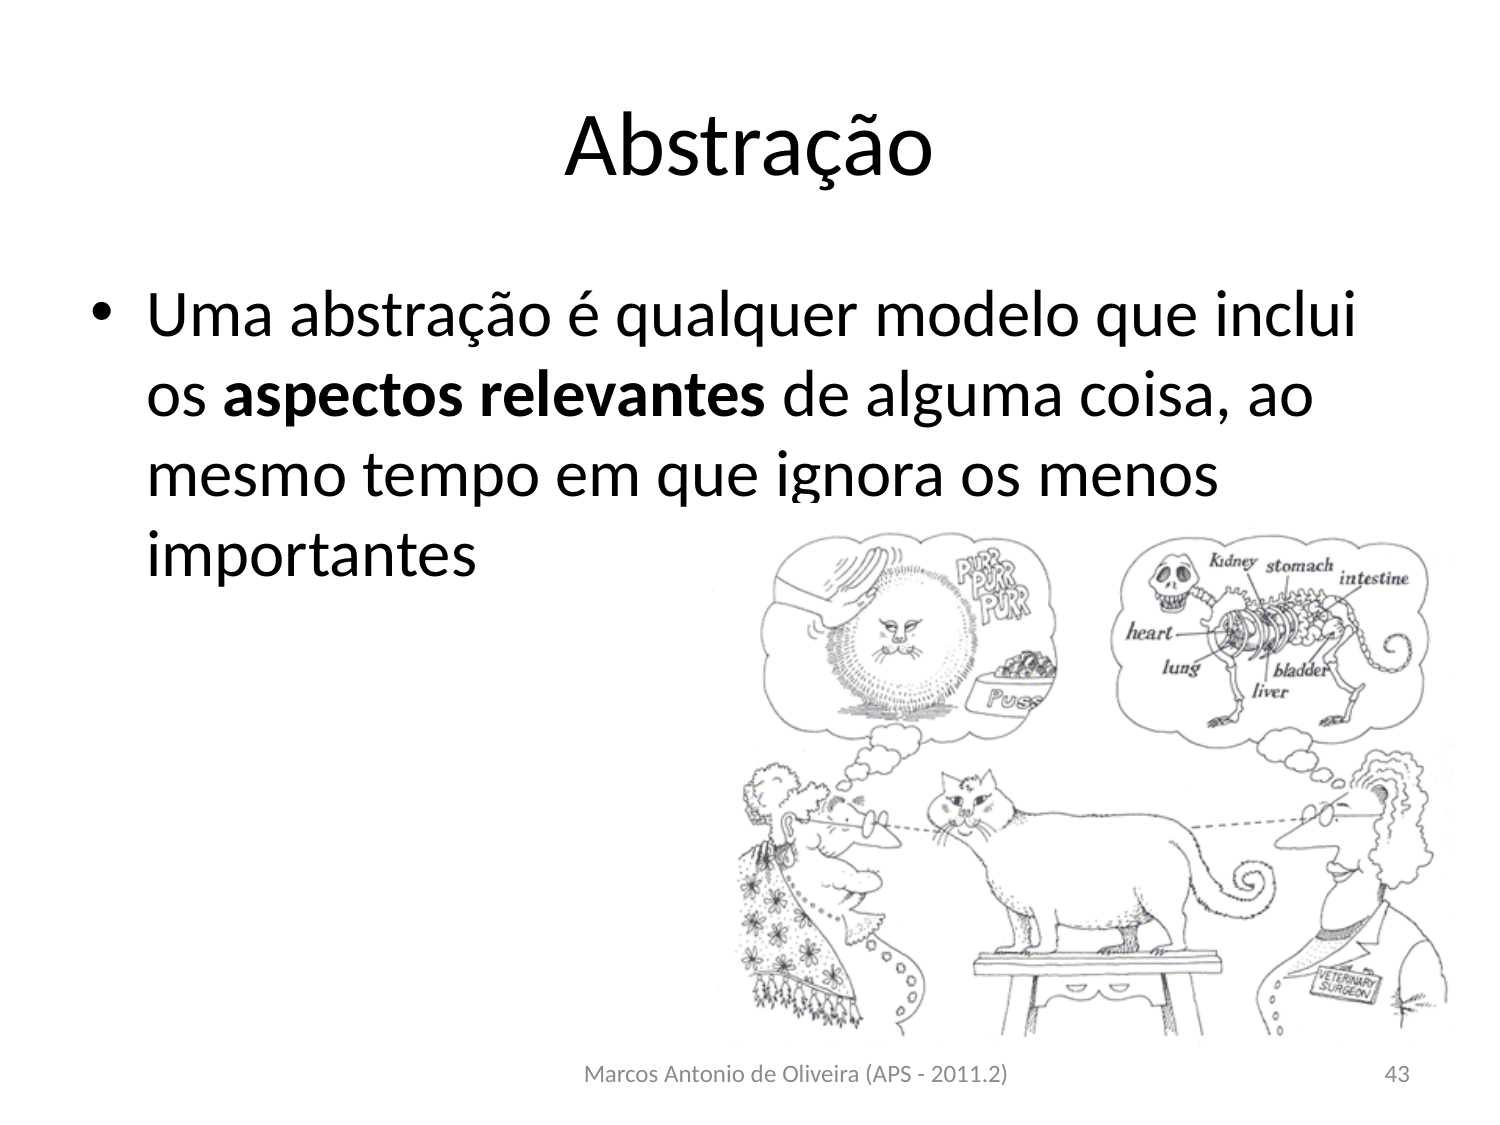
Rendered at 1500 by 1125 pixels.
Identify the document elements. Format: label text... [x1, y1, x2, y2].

footer Marcos Antonio de Oliveira (APS - 2011.2) [512, 1042, 1074, 1103]
list Uma abstração é qualquer modelo que inclui os aspectos relevantes de alguma coisa, ao mesmo tempo em que ignora os menos importantes [75, 262, 1425, 1005]
slide_number <número> [1074, 1047, 1425, 1103]
picture [695, 503, 1457, 1047]
title Abstração [75, 45, 1425, 233]
